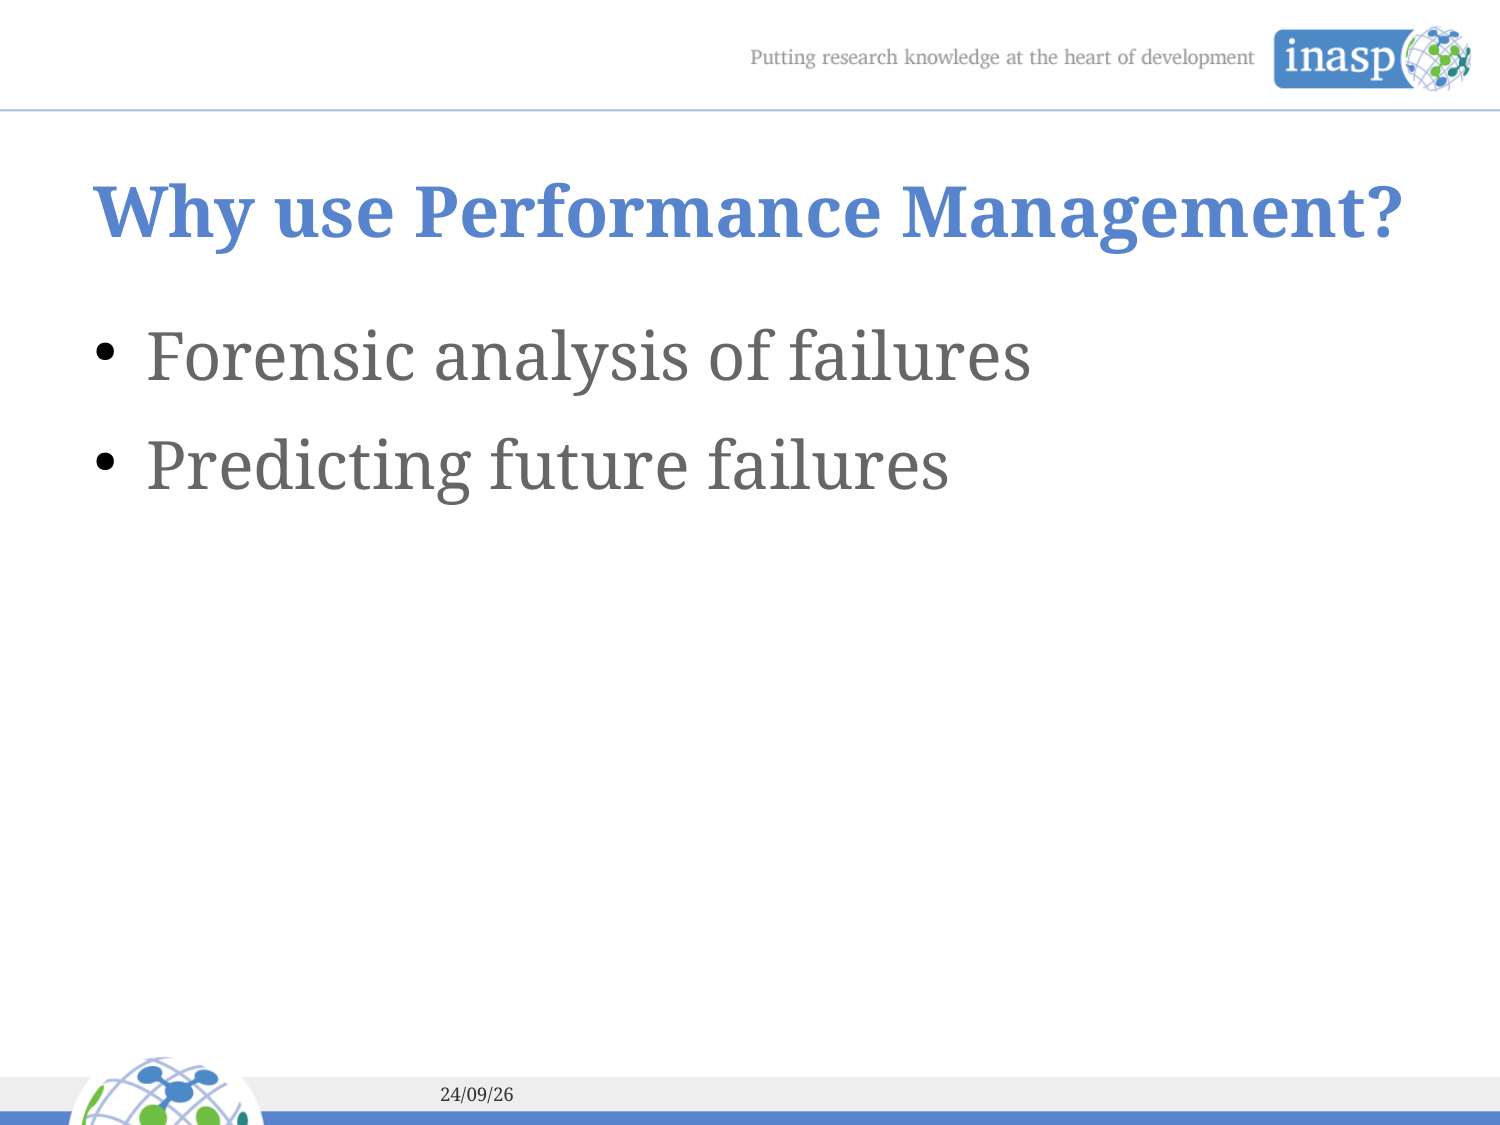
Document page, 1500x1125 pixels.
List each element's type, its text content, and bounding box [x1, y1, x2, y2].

list Forensic analysis of failures Predicting future failures [75, 313, 1426, 967]
picture [0, 0, 1500, 1125]
title Why use Performance Management? [75, 129, 1426, 313]
